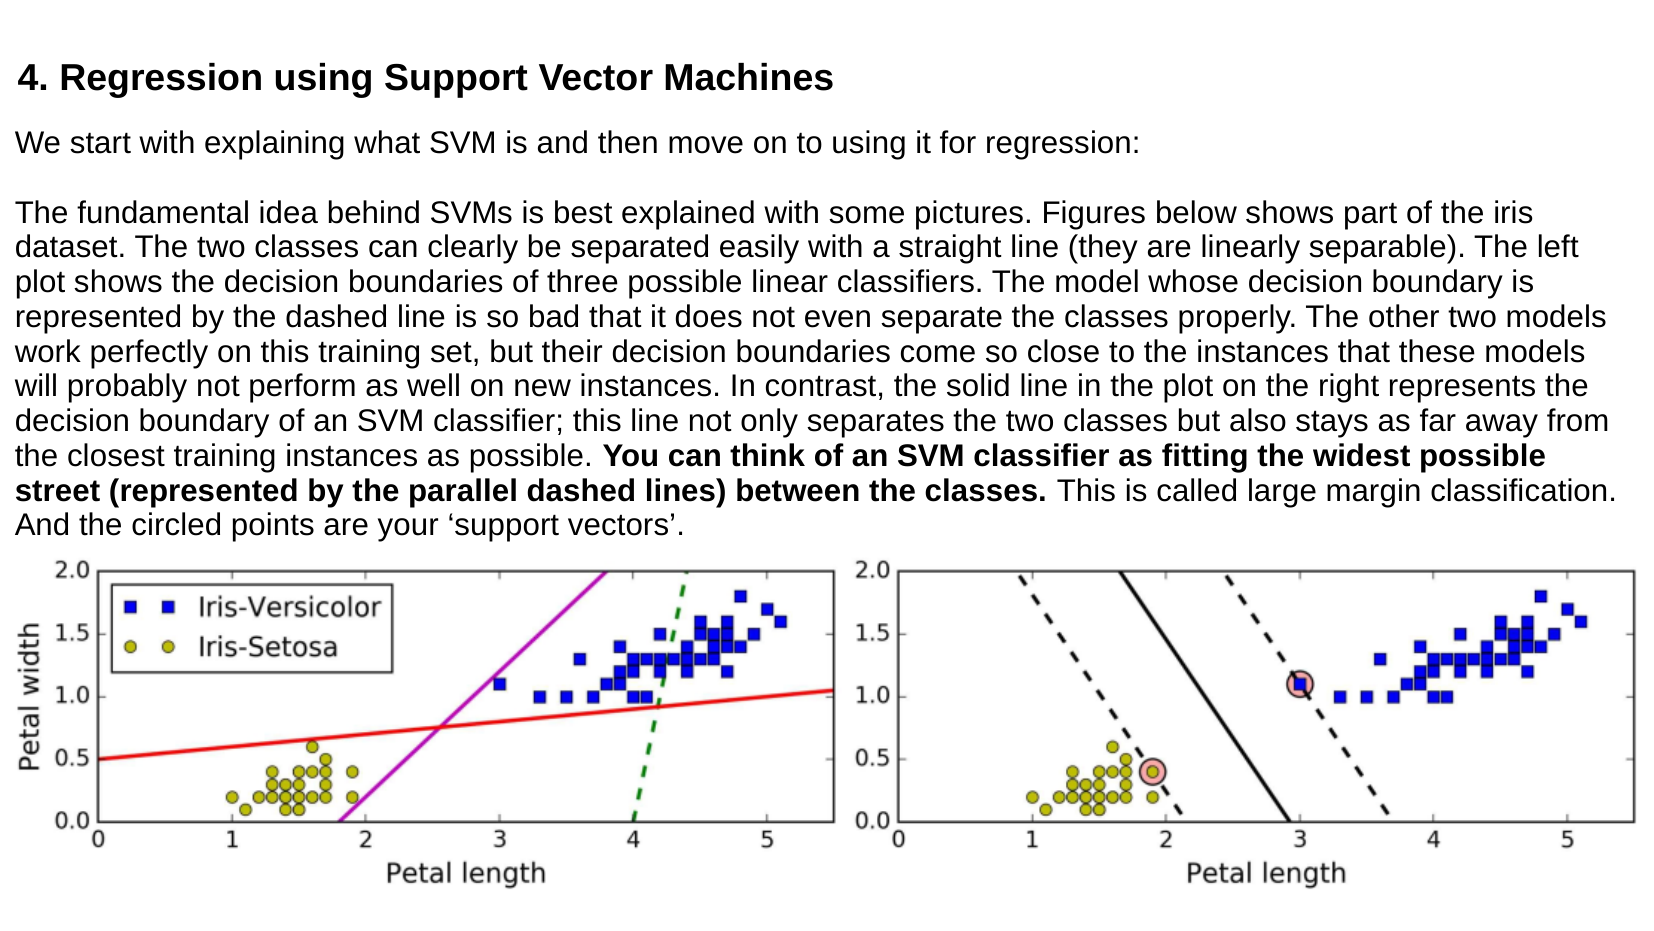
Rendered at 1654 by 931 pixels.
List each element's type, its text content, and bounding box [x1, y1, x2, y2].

title 4. Regression using Support Vector Machines [17, 0, 1506, 118]
text_box We start with explaining what SVM is and then move on to using it for regression: The fundamental idea behind SVMs is best explained with some pictures. Figures below shows part of the iris dataset. The two classes can clearly be separated easily with a straight line (they are linearly separable). The left plot shows the decision boundaries of three possible linear classifiers. The model whose decision boundary is represented by the dashed line is so bad that it does not even separate the classes properly. The other two models work perfectly on this training set, but their decision boundaries come so close to the instances that these models will probably not perform as well on new instances. In contrast, the solid line in the plot on the right represents the decision boundary of an SVM classifier; this line not only separates the two classes but also stays as far away from the closest training instances as possible. You can think of an SVM classifier as fitting the widest possible street (represented by the parallel dashed lines) between the classes. This is called large margin classification. And the circled points are your ‘support vectors’. [0, 118, 1654, 549]
picture [0, 549, 1654, 910]
